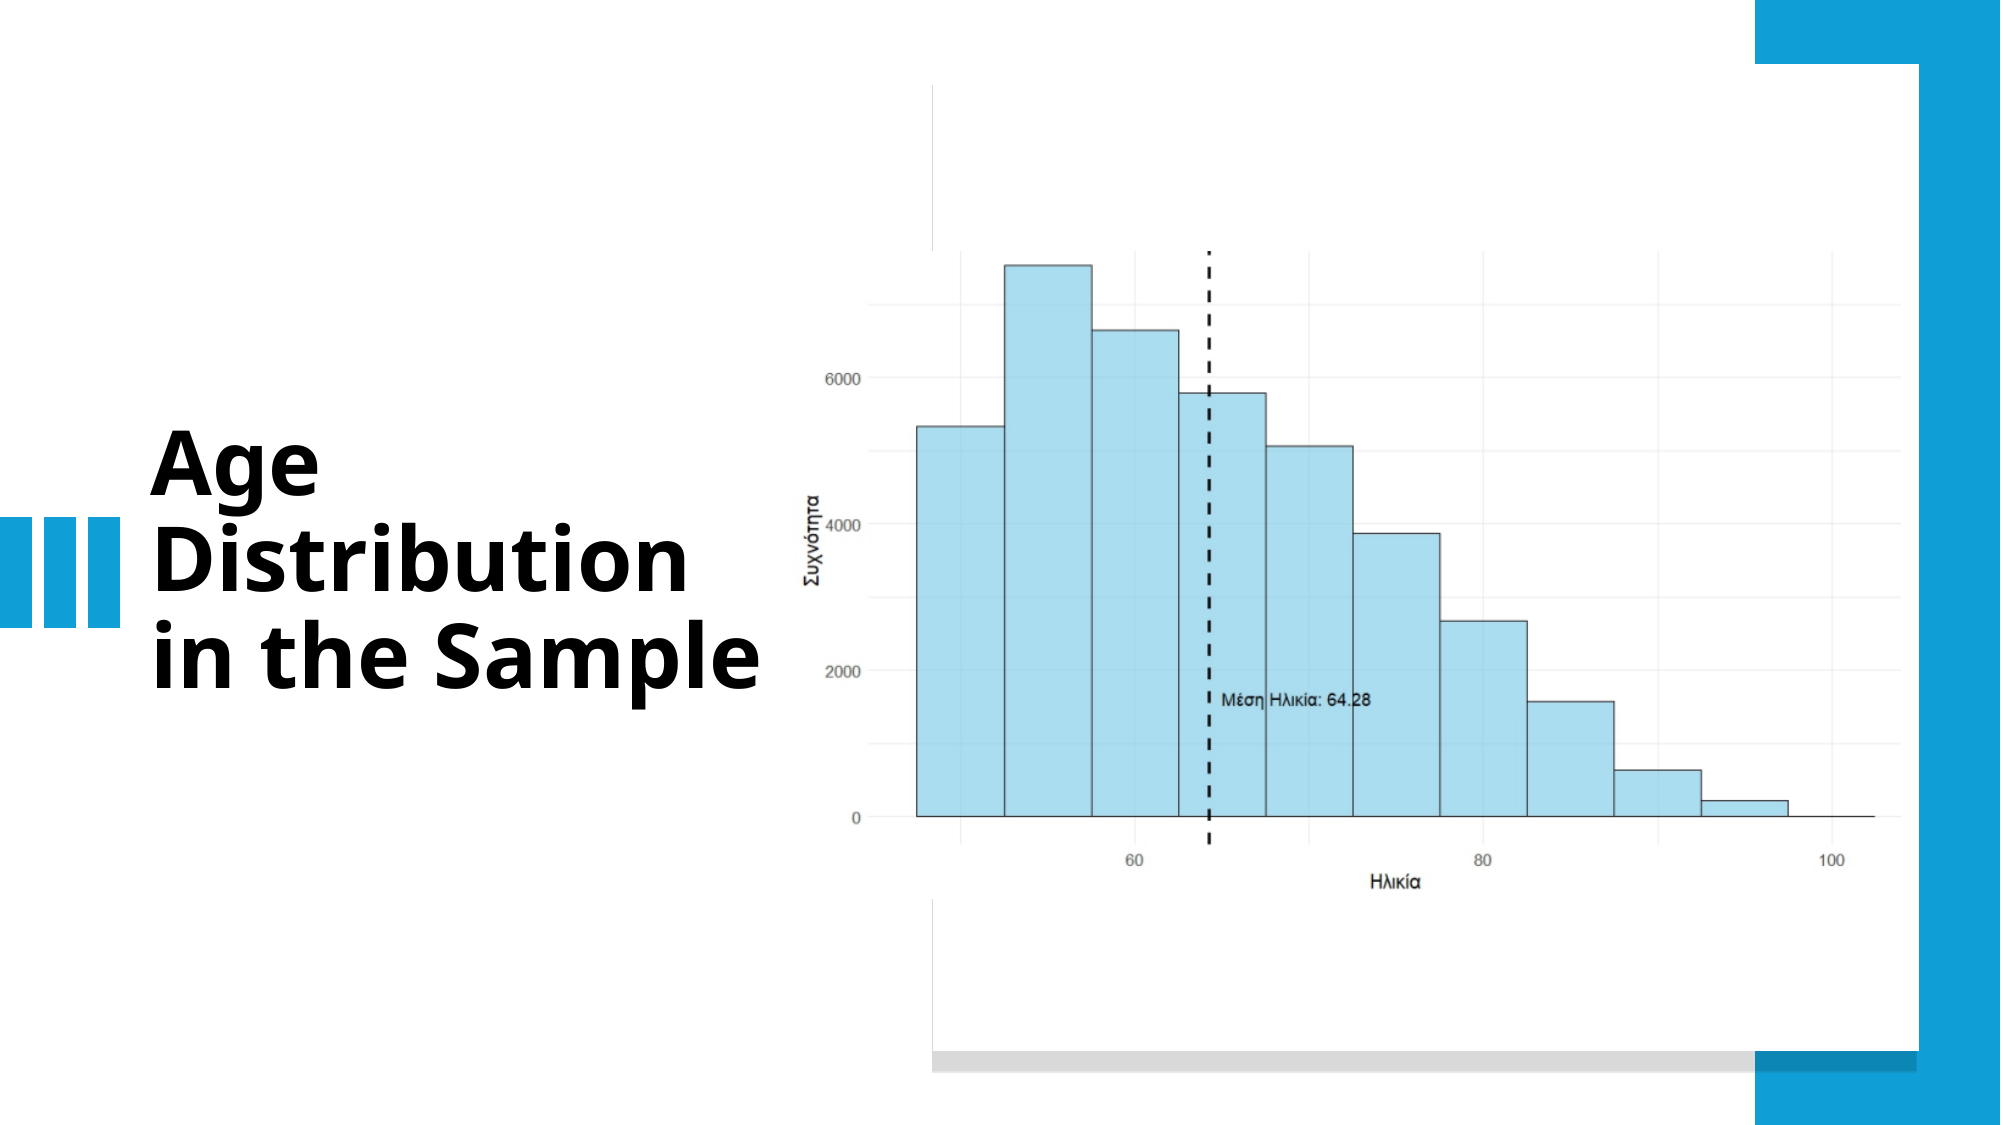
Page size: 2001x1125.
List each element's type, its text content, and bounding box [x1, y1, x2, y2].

title Age Distribution in the Sample [135, 410, 787, 802]
text_box [0, 0, 2000, 1125]
picture [787, 251, 1901, 899]
